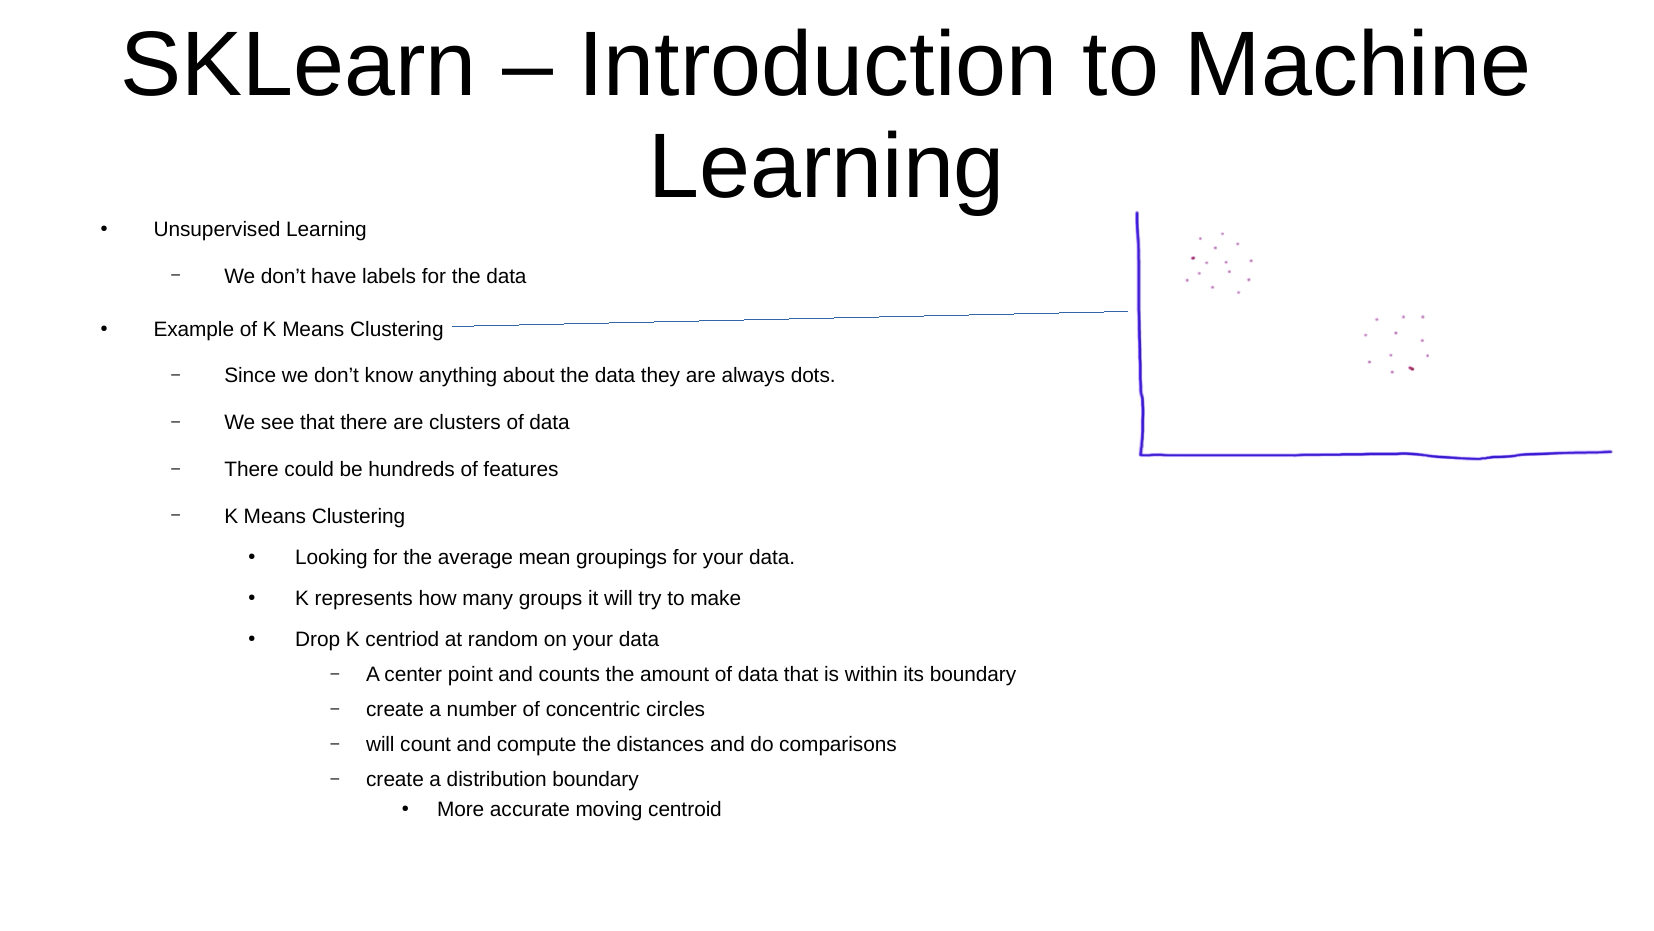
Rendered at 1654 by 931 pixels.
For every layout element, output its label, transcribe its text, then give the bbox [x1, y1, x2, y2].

title SKLearn – Introduction to Machine Learning [82, 12, 1571, 217]
picture [1110, 194, 1653, 475]
list Unsupervised Learning We don’t have labels for the data Example of K Means Clustering Since we don’t know anything about the data they are always dots. We see that there are clusters of data There could be hundreds of features K Means Clustering Looking for the average mean groupings for your data. K represents how many groups it will try to make Drop K centriod at random on your data A center point and counts the amount of data that is within its boundary create a number of concentric circles will count and compute the distances and do comparisons create a distribution boundary More accurate moving centroid [82, 217, 1571, 901]
